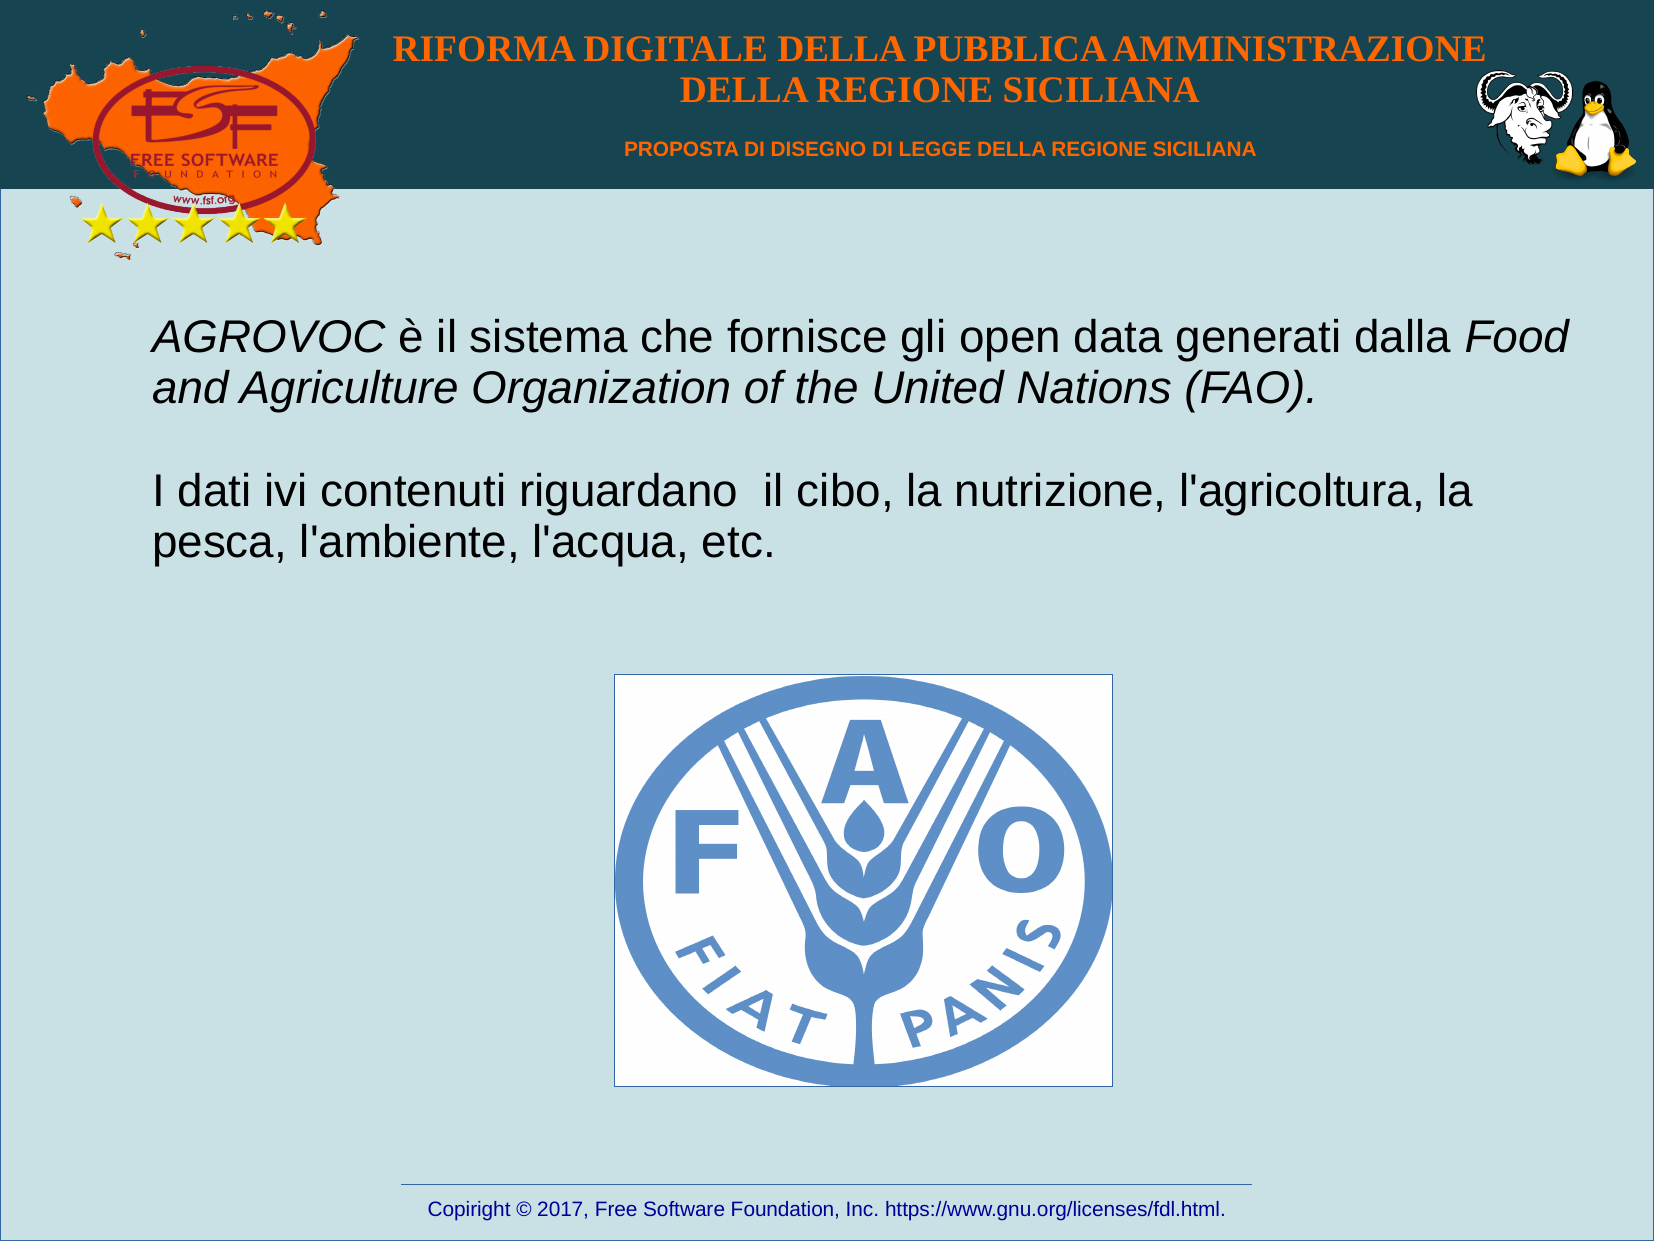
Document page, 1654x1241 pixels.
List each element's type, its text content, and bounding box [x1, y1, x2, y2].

picture [18, 0, 362, 306]
picture [614, 674, 1113, 1087]
picture [1476, 70, 1636, 182]
text_box AGROVOC è il sistema che fornisce gli open data generati dalla Food and Agriculture Organization of the United Nations (FAO). I dati ivi contenuti riguardano il cibo, la nutrizione, l'agricoltura, la pesca, l'ambiente, l'acqua, etc. [137, 303, 1607, 626]
